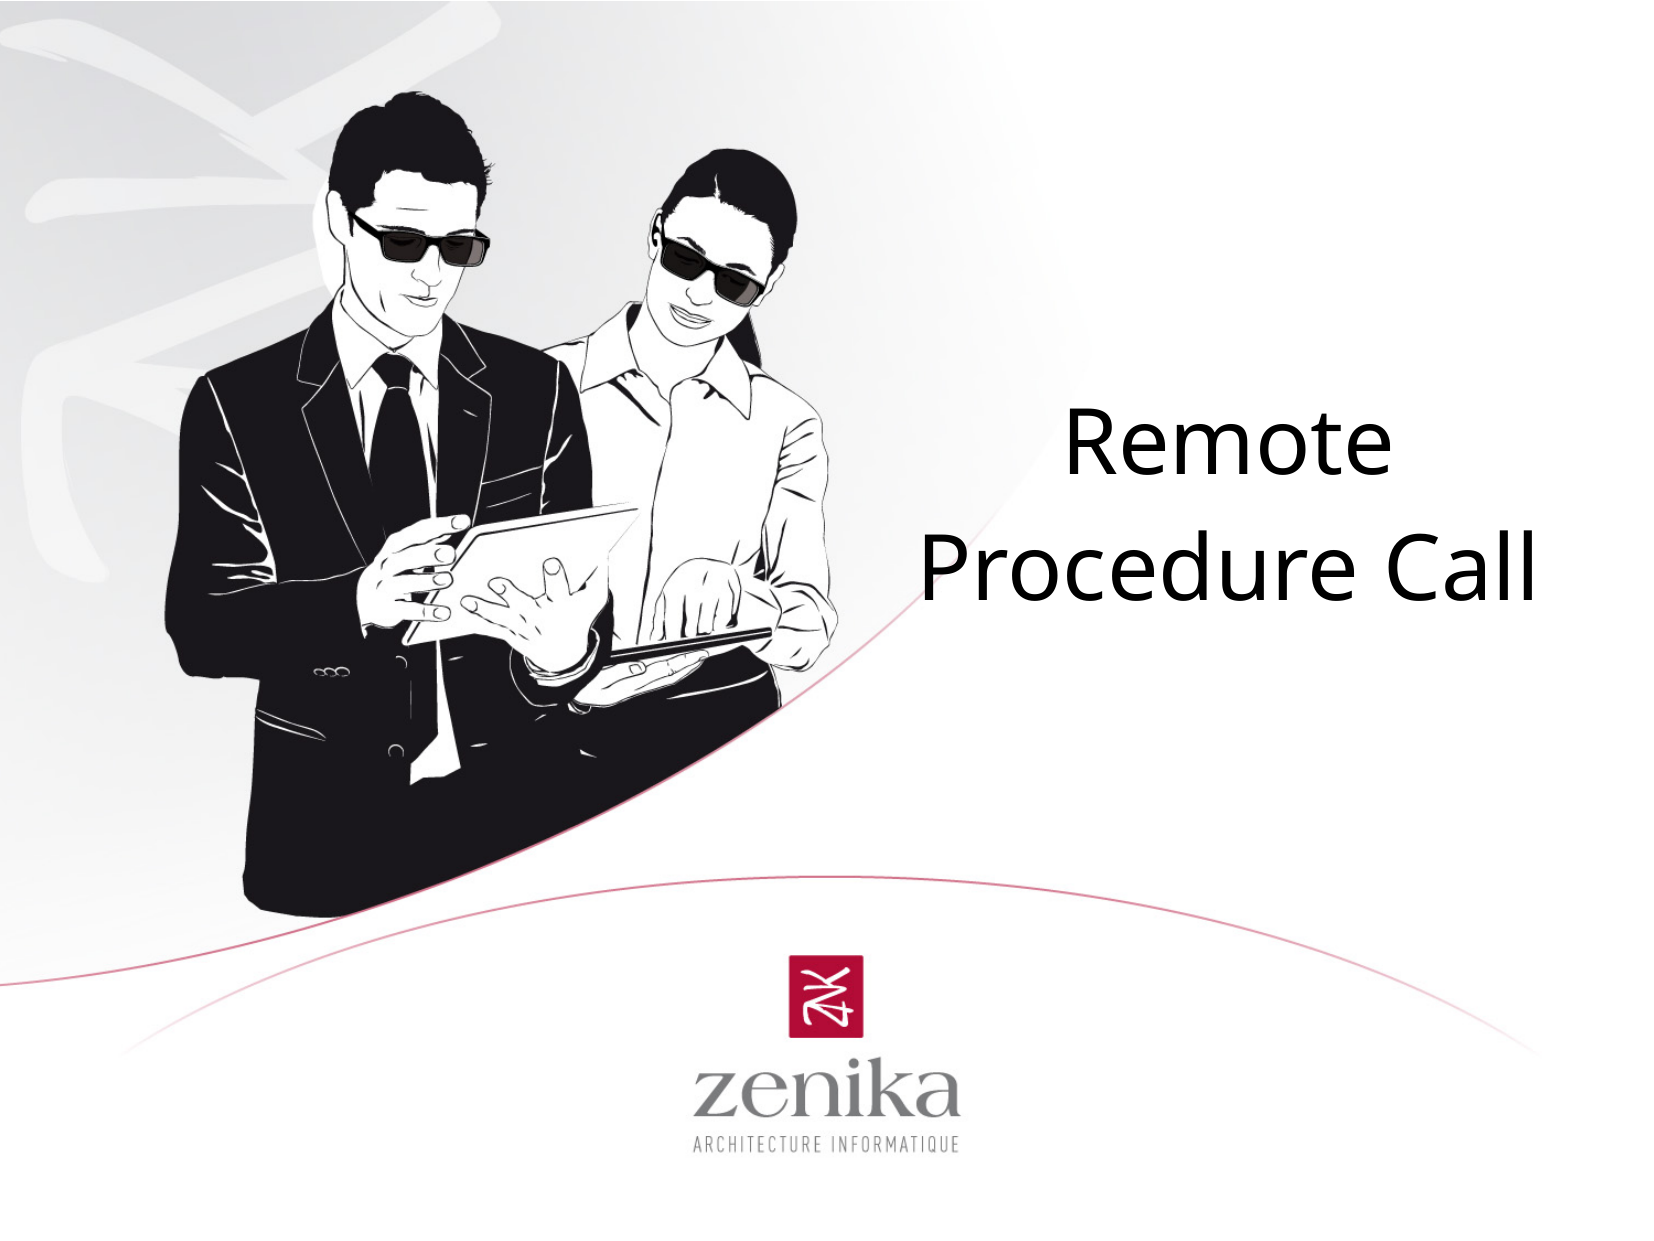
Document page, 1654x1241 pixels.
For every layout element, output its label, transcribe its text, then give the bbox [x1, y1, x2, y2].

subtitle [885, 590, 1571, 875]
title Remote Procedure Call [885, 366, 1571, 590]
picture [0, 1, 1652, 1241]
